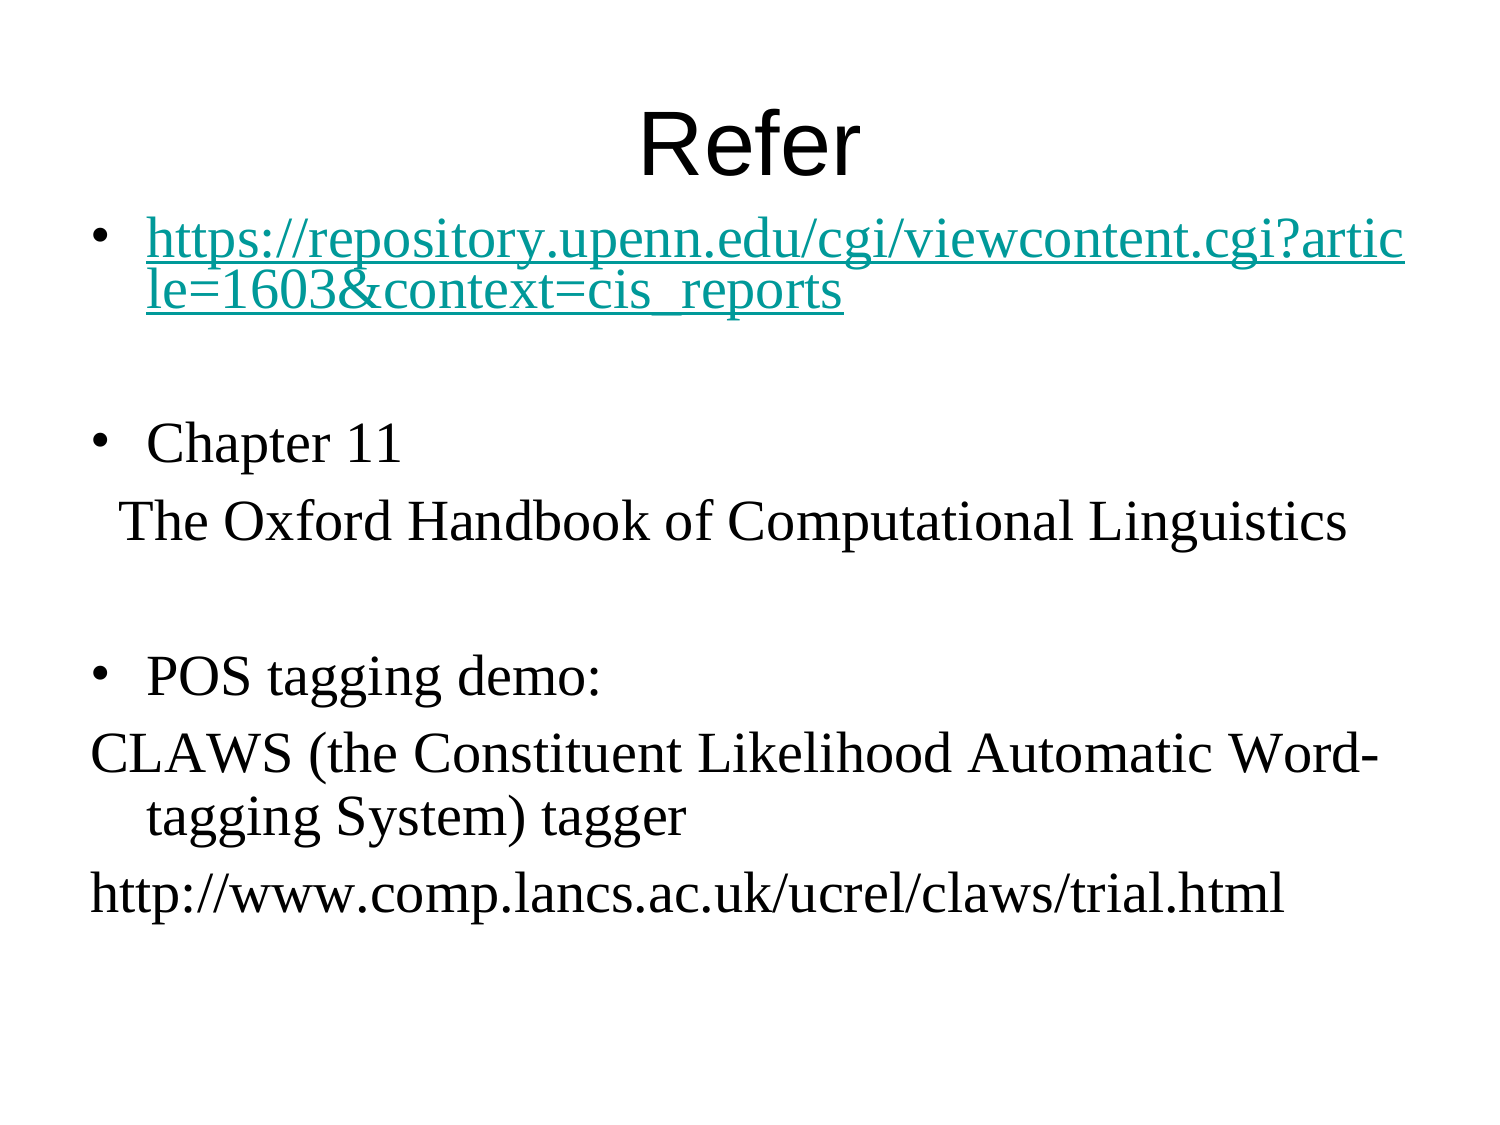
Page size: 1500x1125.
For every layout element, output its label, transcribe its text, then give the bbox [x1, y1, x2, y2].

title Refer [75, 45, 1426, 200]
list https://repository.upenn.edu/cgi/viewcontent.cgi?article=1603&context=cis_reports Chapter 11 The Oxford Handbook of Computational Linguistics POS tagging demo: CLAWS (the Constituent Likelihood Automatic Word-tagging System) tagger http://www.comp.lancs.ac.uk/ucrel/claws/trial.html [75, 200, 1426, 1075]
